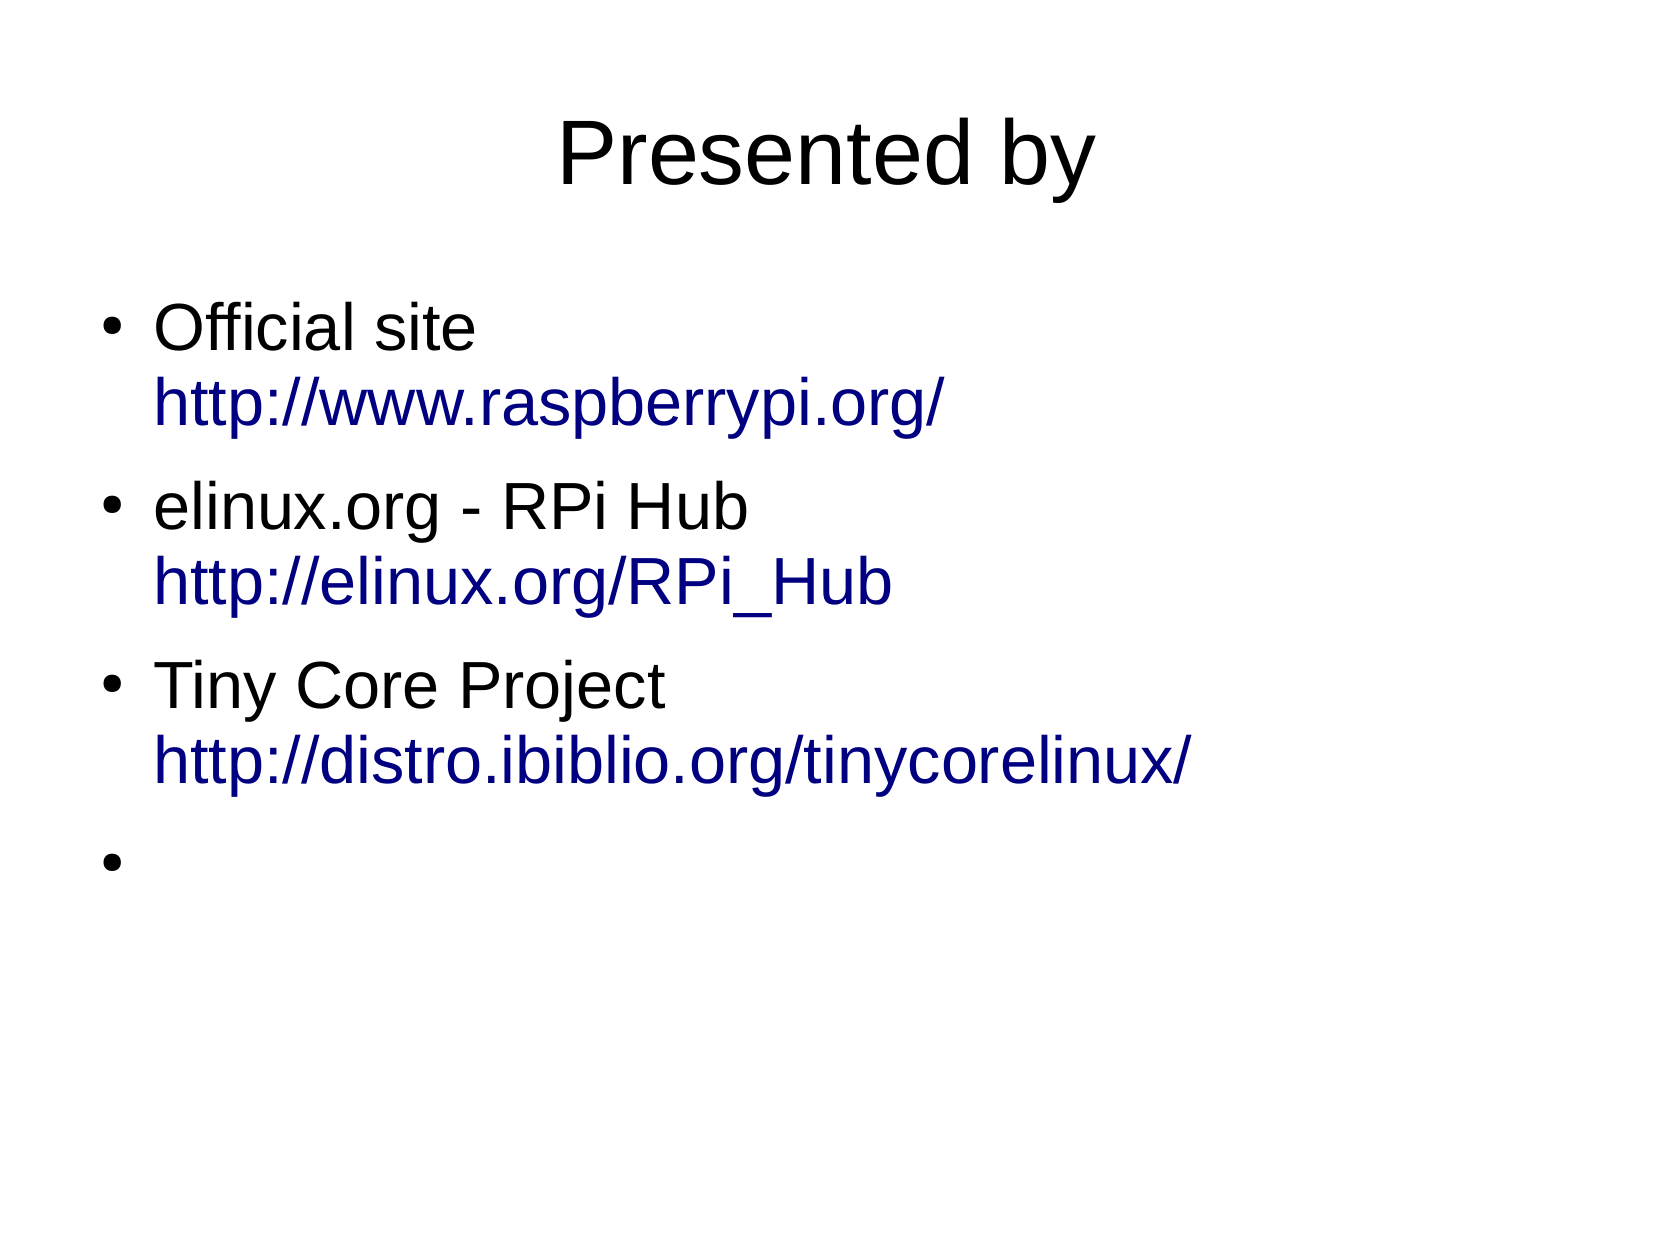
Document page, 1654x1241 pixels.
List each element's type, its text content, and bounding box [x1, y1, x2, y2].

title Presented by [82, 49, 1571, 257]
list Official site http://www.raspberrypi.org/ elinux.org - RPi Hub http://elinux.org/RPi_Hub Tiny Core Project http://distro.ibiblio.org/tinycorelinux/ [82, 290, 1538, 1010]
